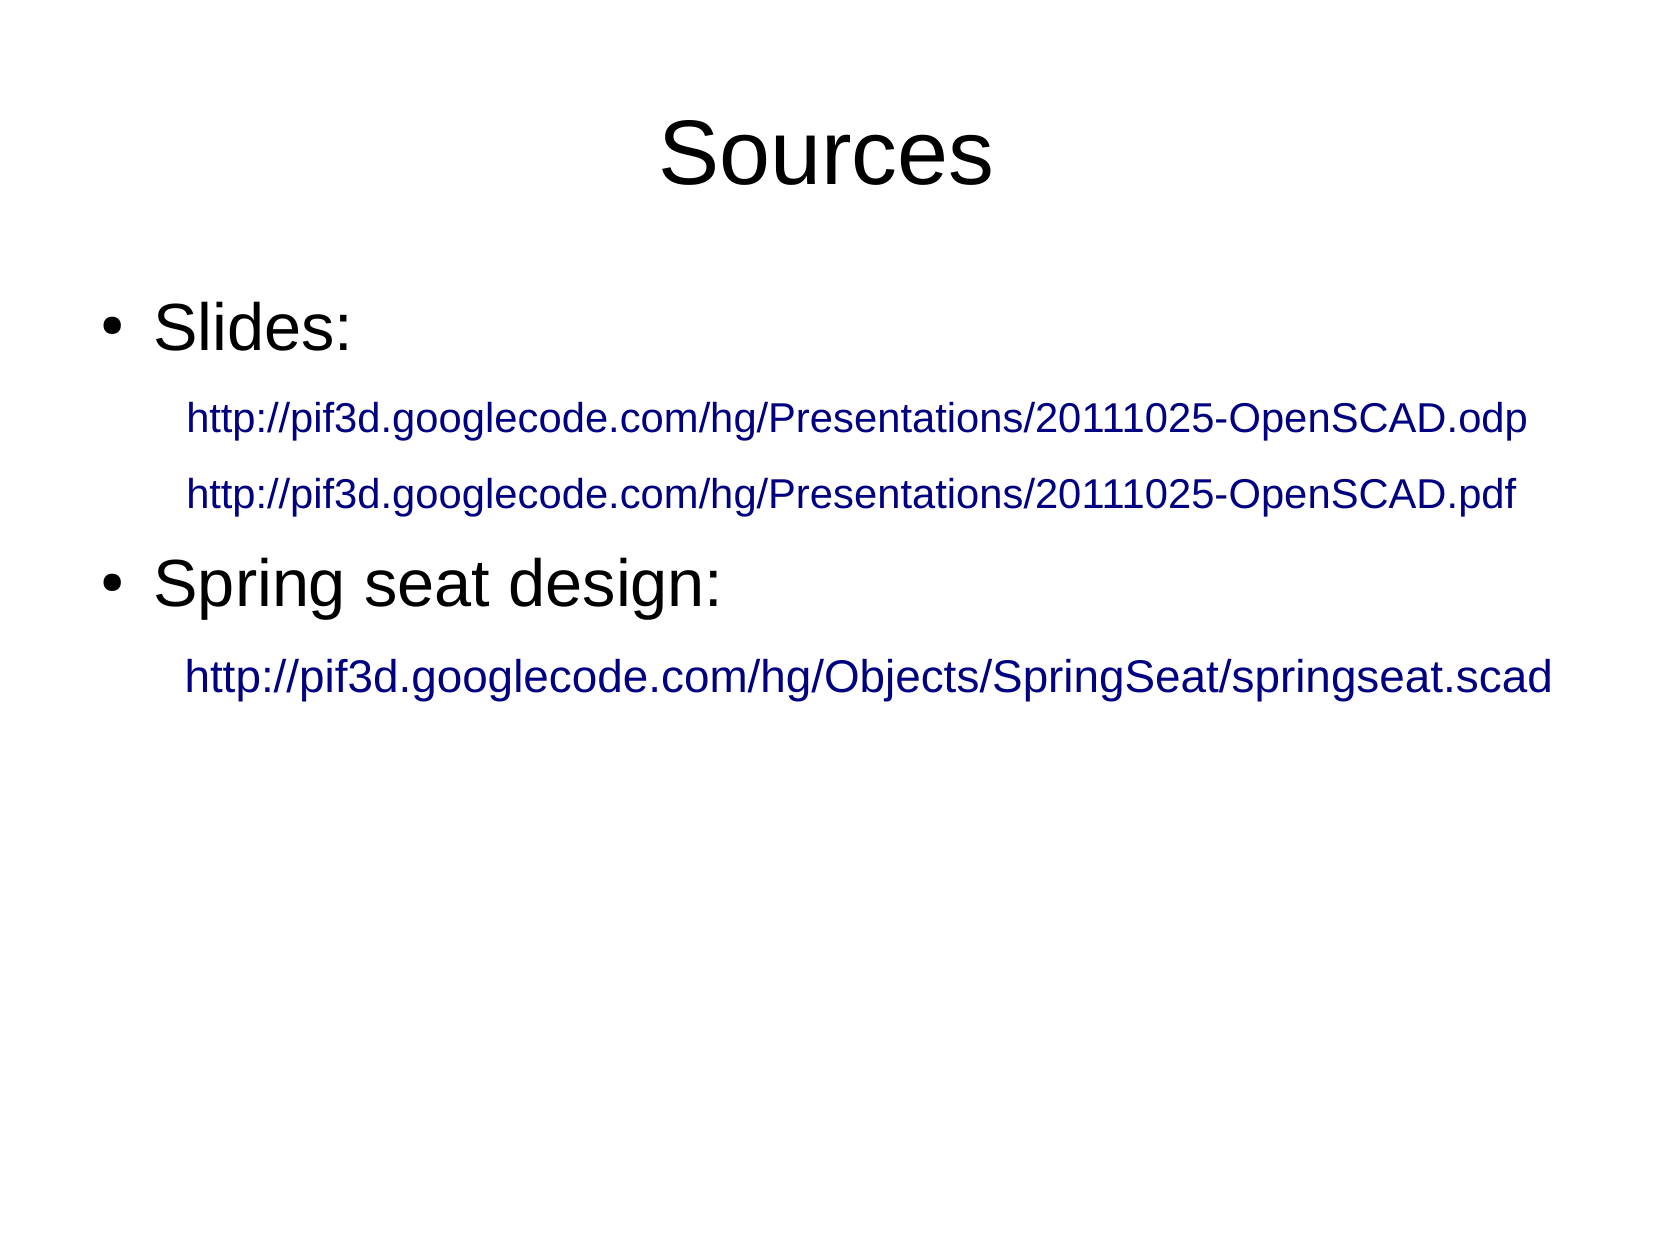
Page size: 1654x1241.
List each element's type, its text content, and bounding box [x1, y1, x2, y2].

title Sources [82, 56, 1571, 250]
list Slides: http://pif3d.googlecode.com/hg/Presentations/20111025-OpenSCAD.odp http://pif3d.googlecode.com/hg/Presentations/20111025-OpenSCAD.pdf Spring seat design: http://pif3d.googlecode.com/hg/Objects/SpringSeat/springseat.scad [82, 290, 1571, 1094]
